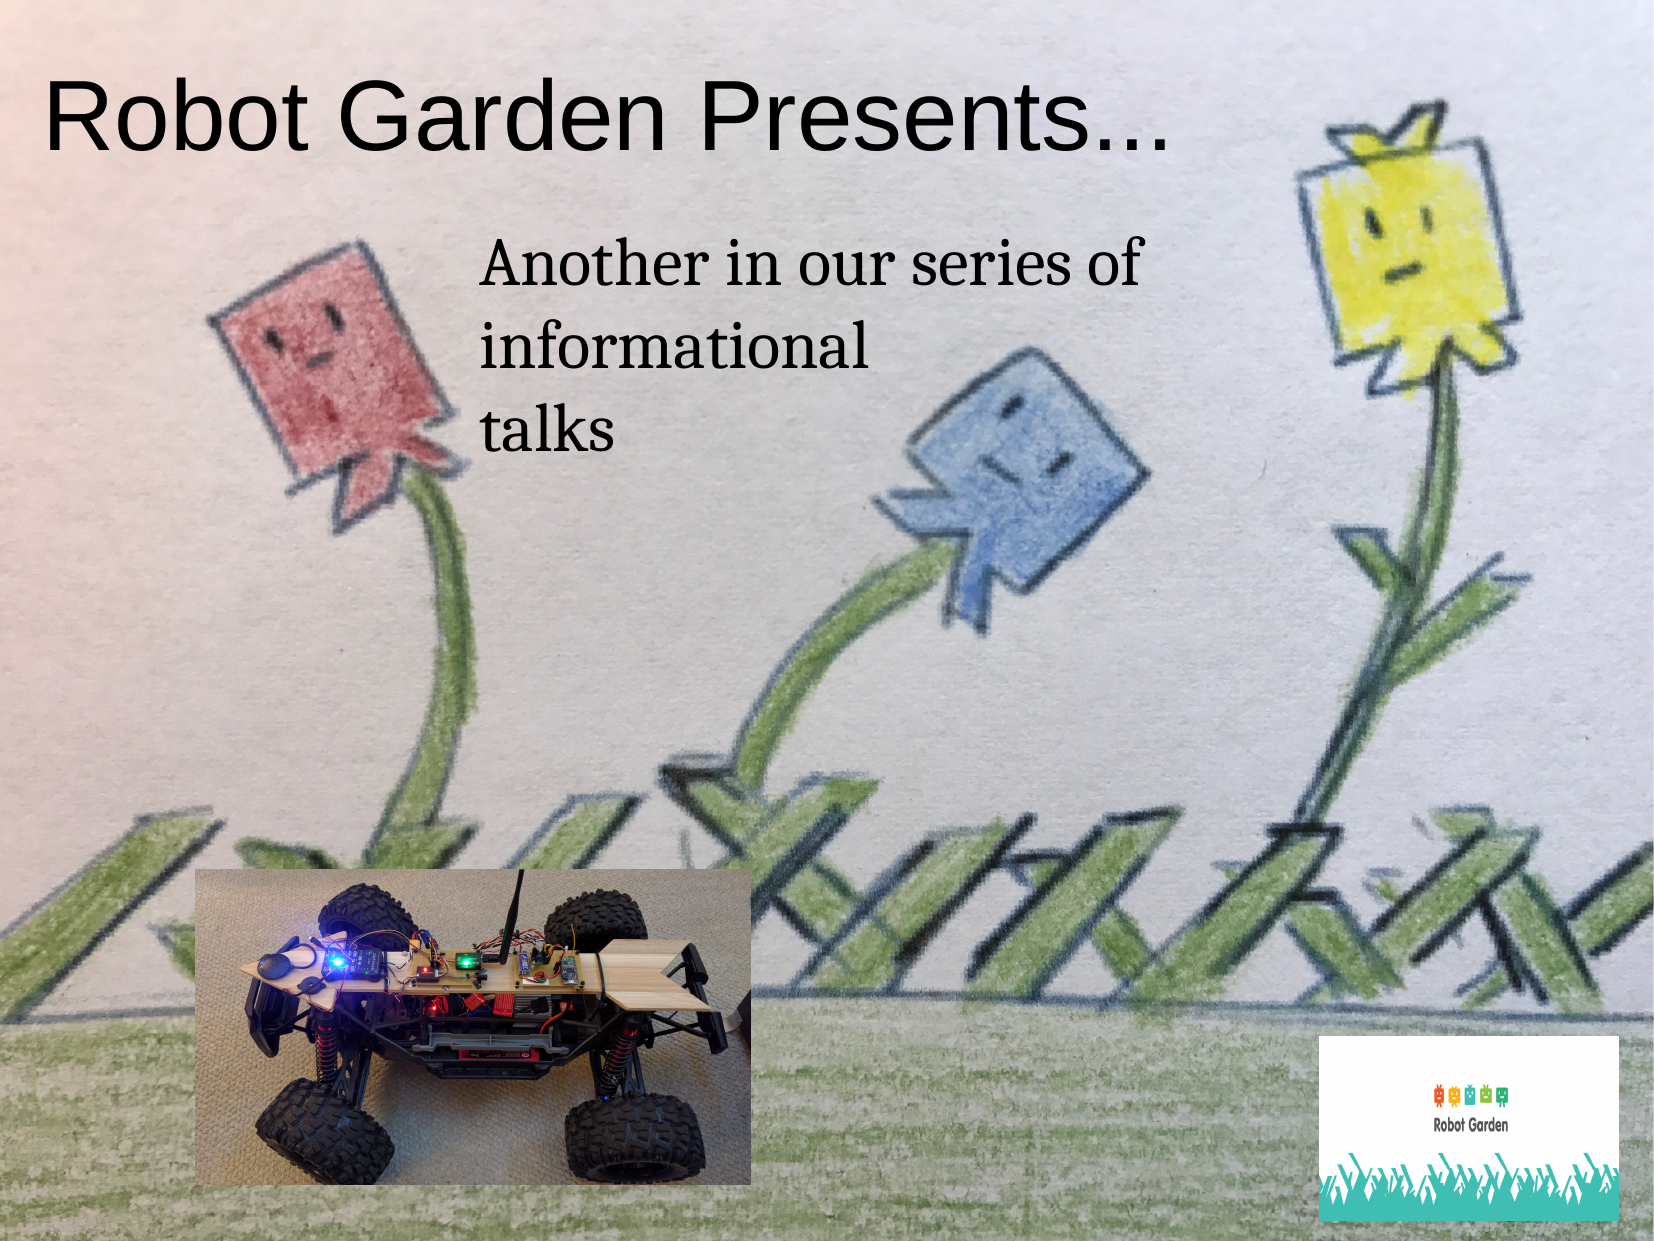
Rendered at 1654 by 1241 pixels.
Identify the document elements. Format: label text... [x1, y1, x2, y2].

picture [0, 0, 1654, 1241]
title Robot Garden Presents... [27, 36, 1200, 186]
subtitle Another in our series of informational talks [464, 201, 1201, 331]
